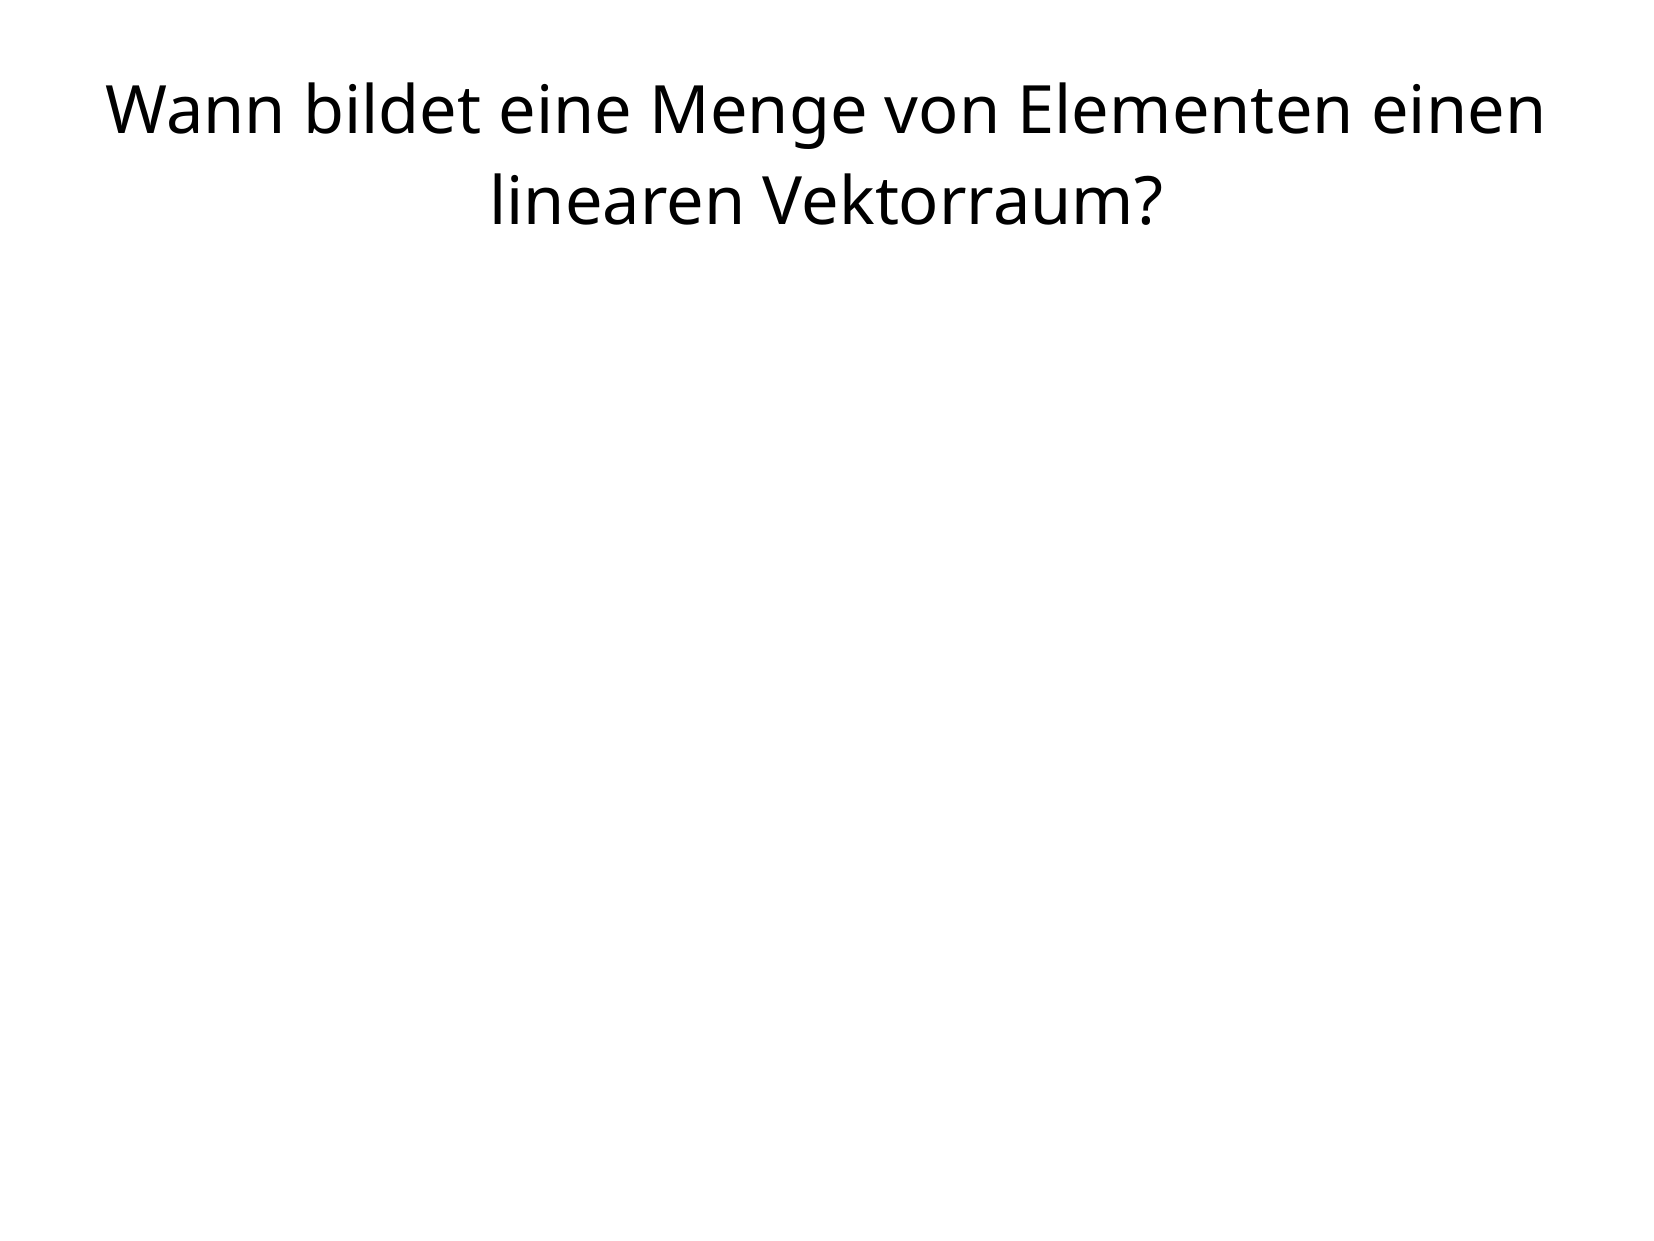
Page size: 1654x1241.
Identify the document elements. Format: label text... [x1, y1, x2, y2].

title Wann bildet eine Menge von Elementen einen linearen Vektorraum? [82, 49, 1571, 257]
